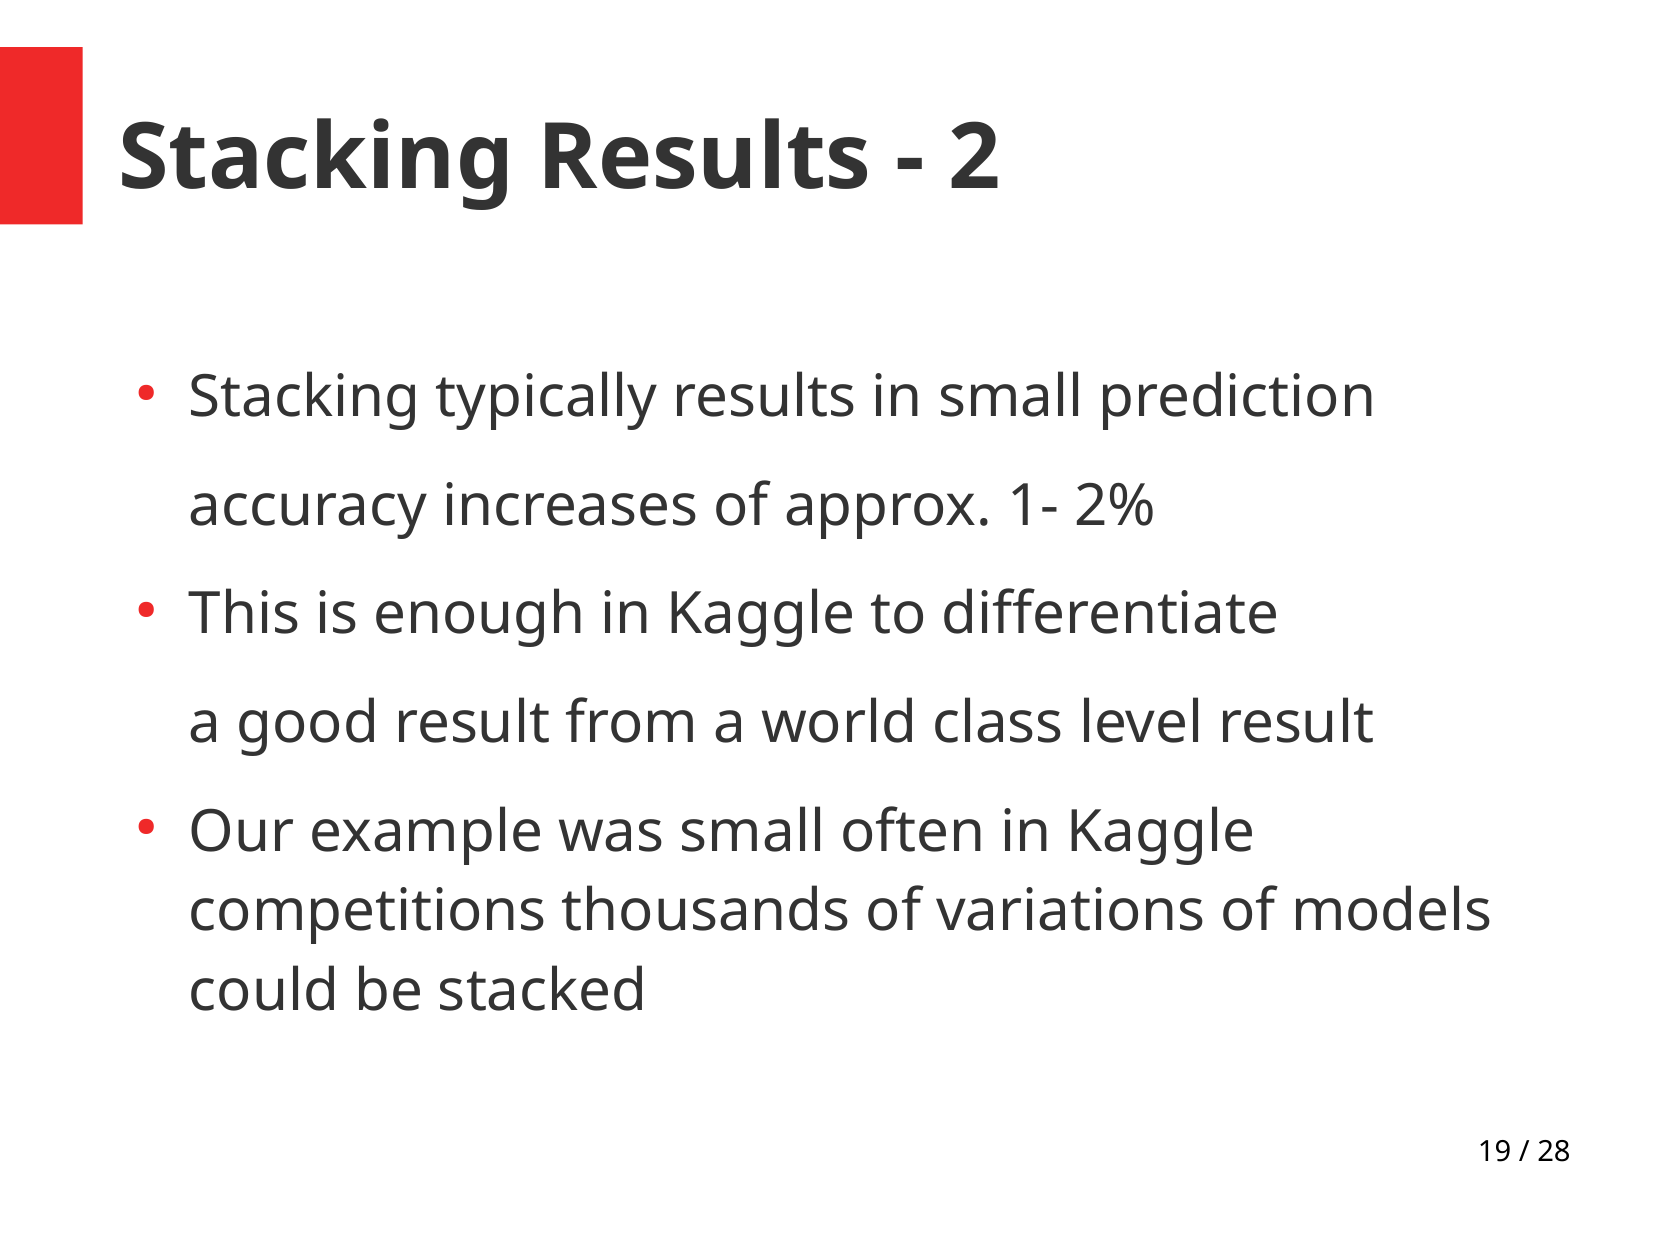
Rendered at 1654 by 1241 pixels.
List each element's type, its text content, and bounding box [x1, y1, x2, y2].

title Stacking Results - 2 [118, 49, 1571, 257]
list Stacking typically results in small prediction accuracy increases of approx. 1- 2% This is enough in Kaggle to differentiate a good result from a world class level result Our example was small often in Kaggle competitions thousands of variations of models could be stacked [118, 354, 1536, 1074]
